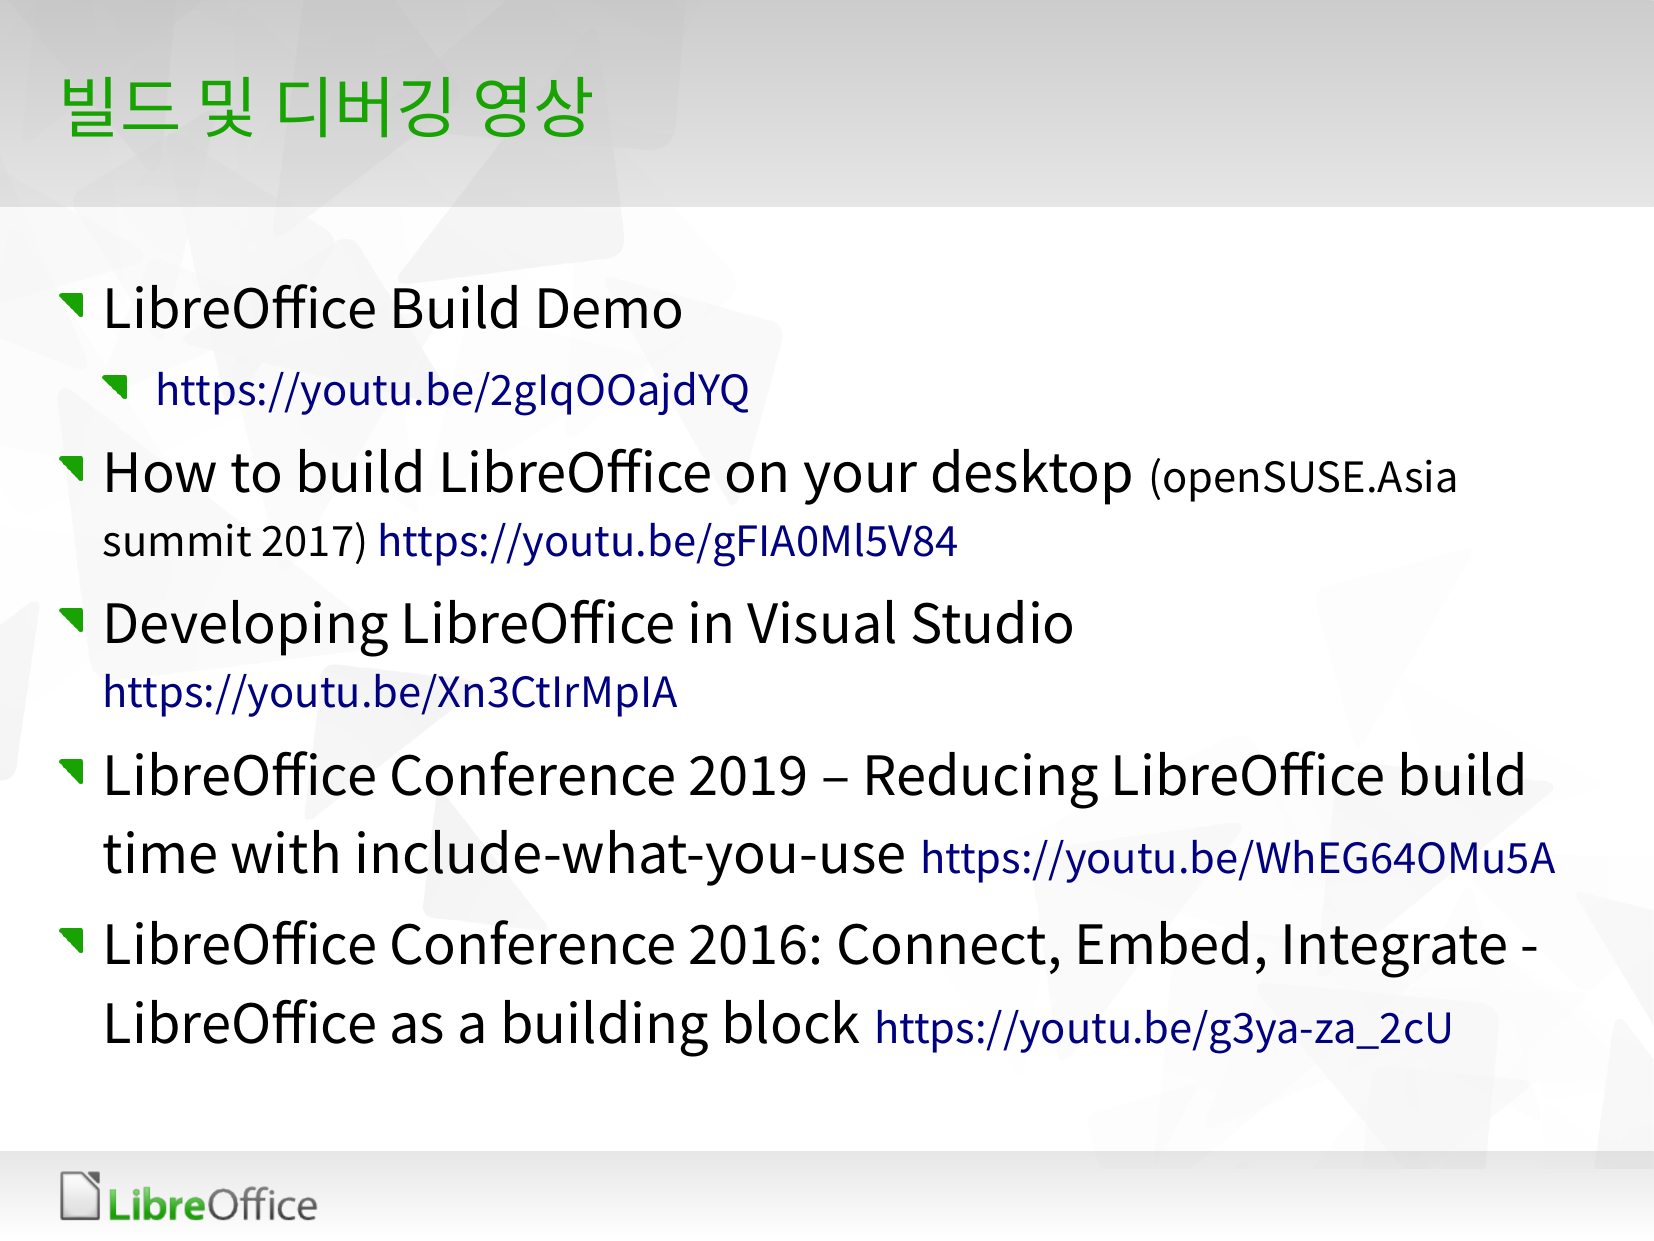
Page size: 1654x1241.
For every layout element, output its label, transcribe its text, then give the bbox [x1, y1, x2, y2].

list LibreOffice Build Demo https://youtu.be/2gIqOOajdYQ How to build LibreOffice on your desktop (openSUSE.Asia summit 2017) https://youtu.be/gFIA0Ml5V84 Developing LibreOffice in Visual Studio https://youtu.be/Xn3CtIrMpIA LibreOffice Conference 2019 – Reducing LibreOffice build time with include-what-you-use https://youtu.be/WhEG64OMu5A LibreOffice Conference 2016: Connect, Embed, Integrate - LibreOffice as a building block https://youtu.be/g3ya-za_2cU [59, 265, 1595, 1075]
picture [915, 548, 1654, 1169]
picture [0, 0, 783, 931]
picture [41, 1152, 337, 1240]
title 빌드 및 디버깅 영상 [59, 29, 1595, 178]
